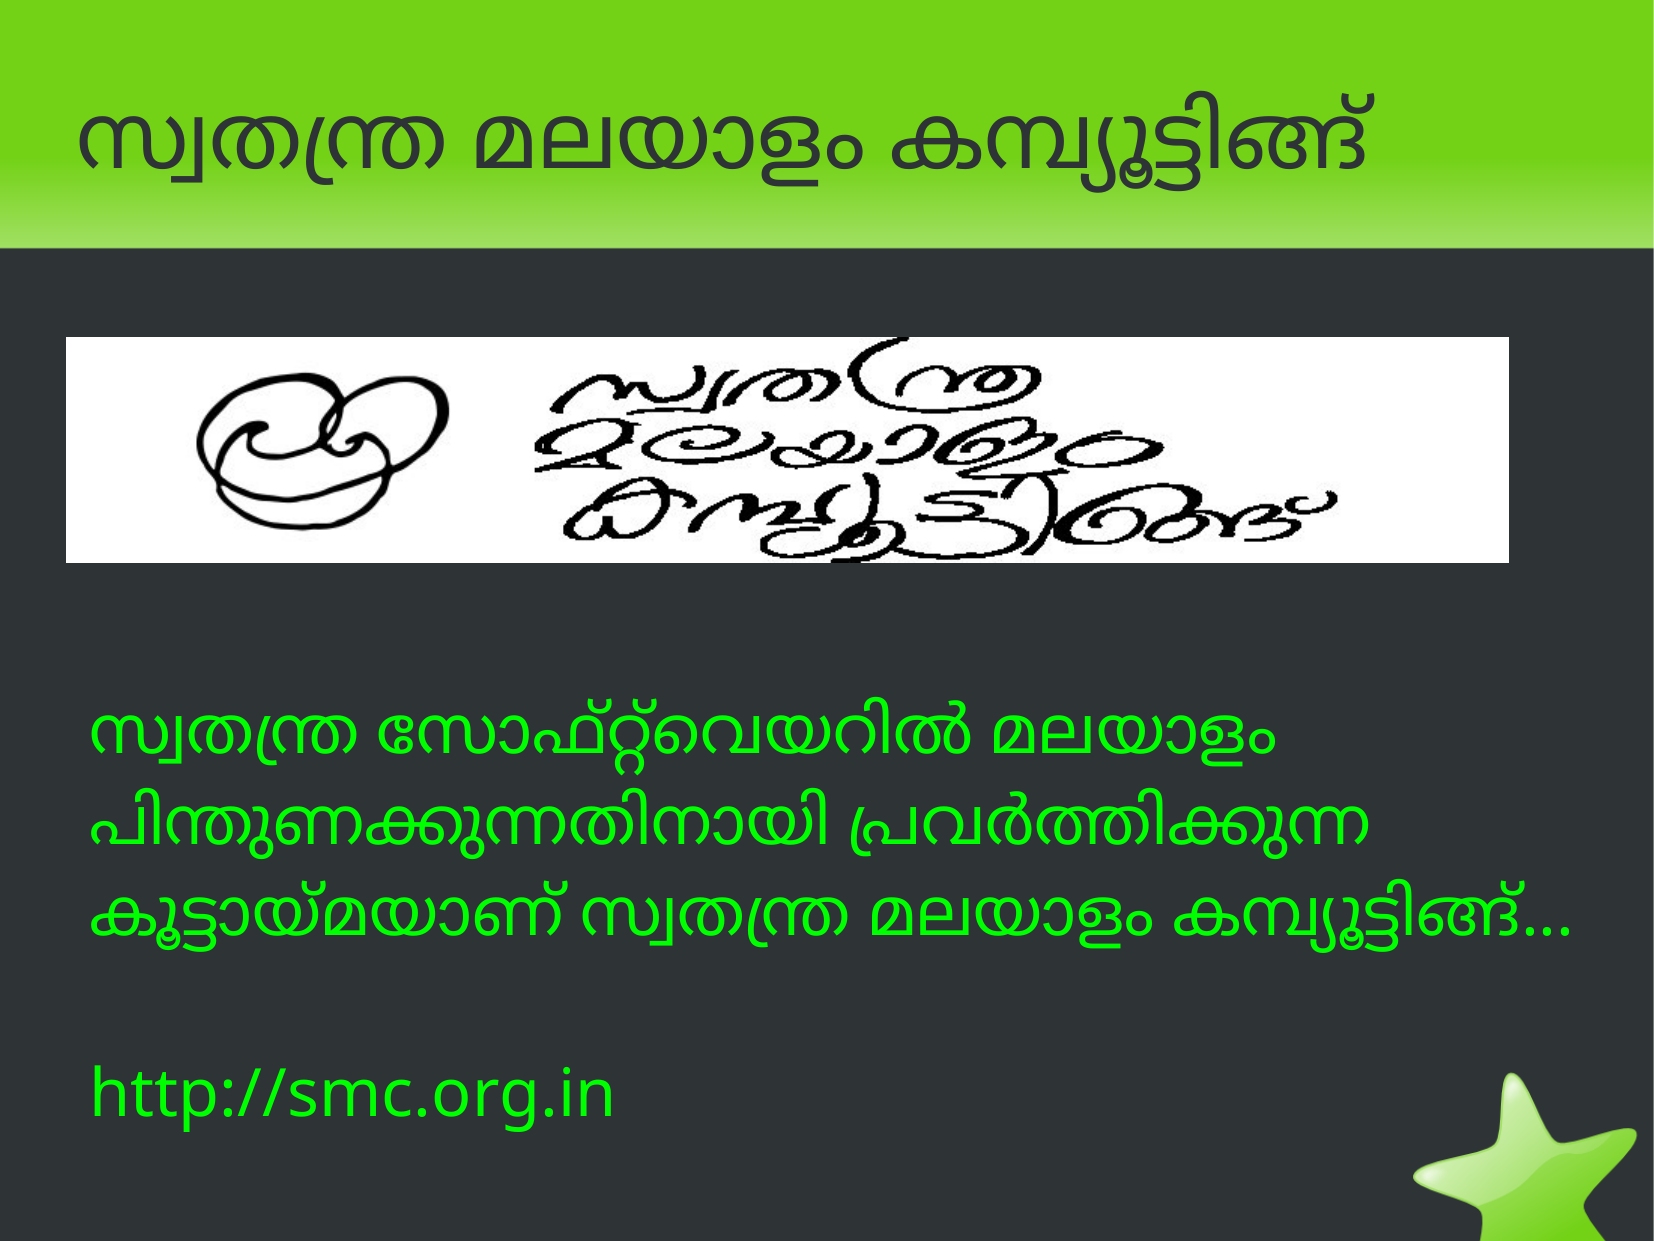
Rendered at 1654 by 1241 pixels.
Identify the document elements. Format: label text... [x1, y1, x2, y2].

picture [0, 0, 1654, 1241]
title സ്വതന്ത്ര മലയാളം കമ്പ്യൂട്ടിങ്ങ് [76, 36, 1565, 229]
text_box സ്വതന്ത്ര സോഫ്റ്റ്​വെയറില്‍ മലയാളം പിന്തുണക്കുന്നതിനായി പ്രവര്‍ത്തിക്കുന്ന കൂട്ടായ്മയാണ് സ്വതന്ത്ര മലയാളം കമ്പ്യൂട്ടിങ്ങ്... http://smc.org.in [75, 675, 1613, 1092]
